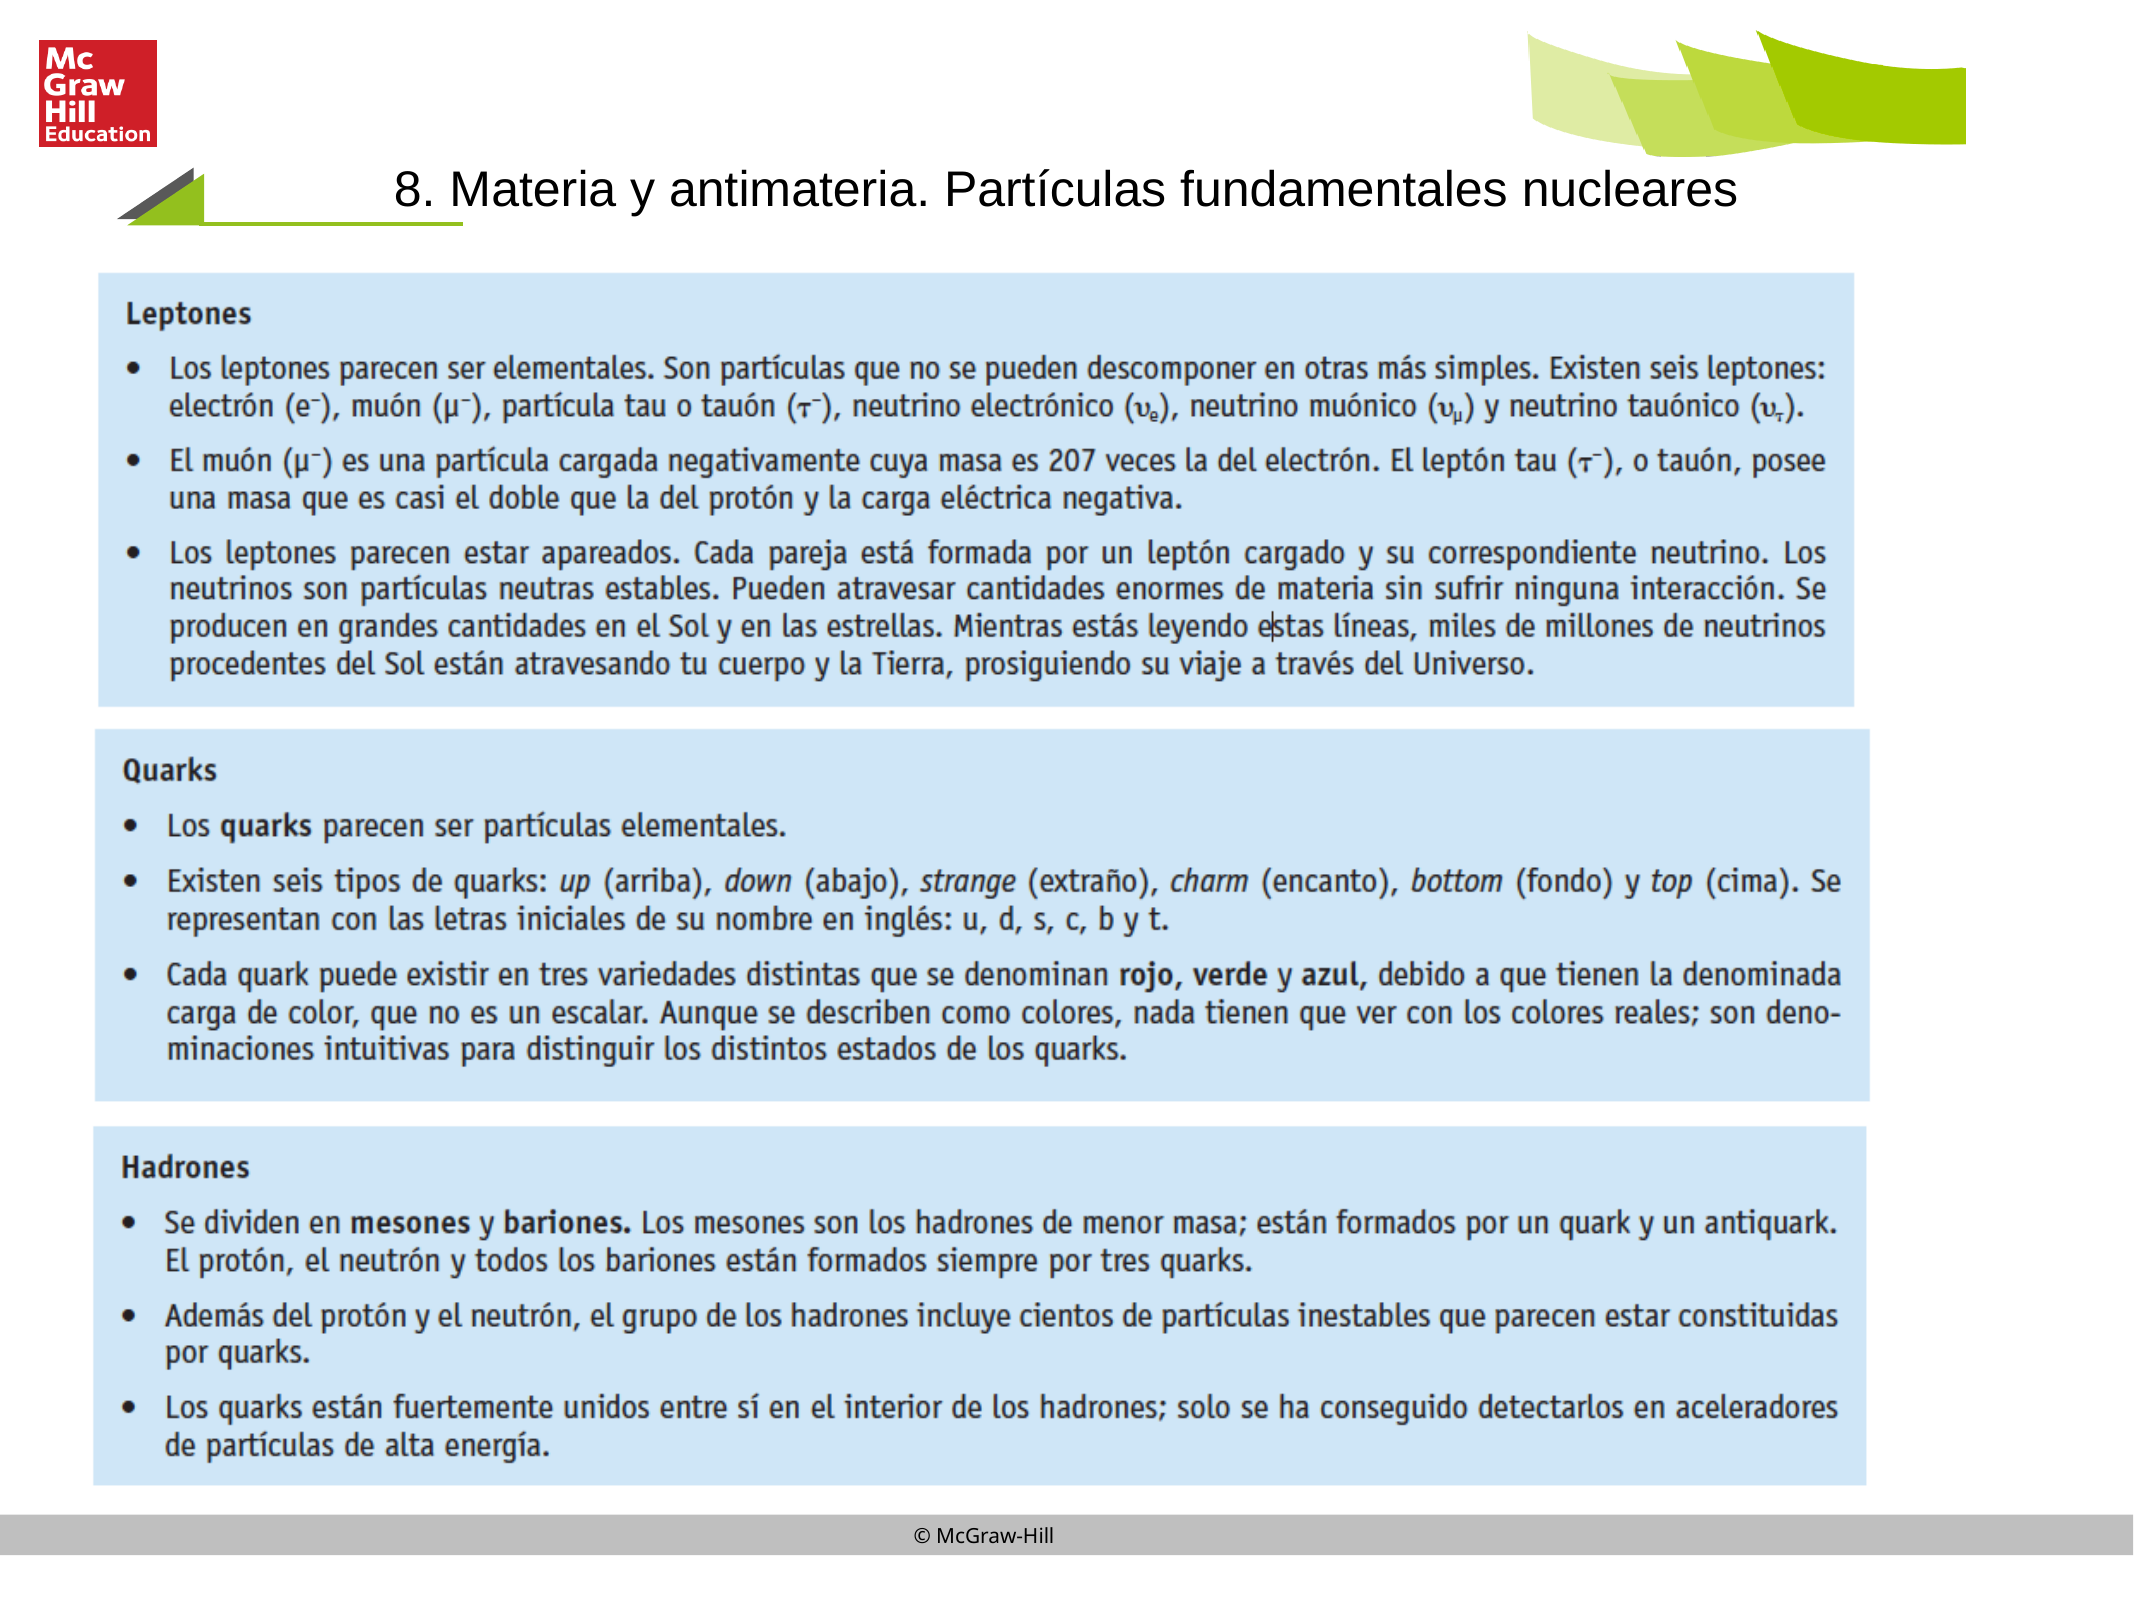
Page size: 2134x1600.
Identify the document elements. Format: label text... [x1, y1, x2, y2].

text_box [0, 1514, 2134, 1556]
text_box 8. Materia y antimateria. Partículas fundamentales nucleares [212, 148, 1922, 225]
picture [1387, 30, 1966, 157]
picture [39, 40, 157, 147]
text_box © McGraw-Hill [707, 1514, 1261, 1555]
picture [85, 263, 1884, 1503]
text_box [116, 167, 205, 226]
